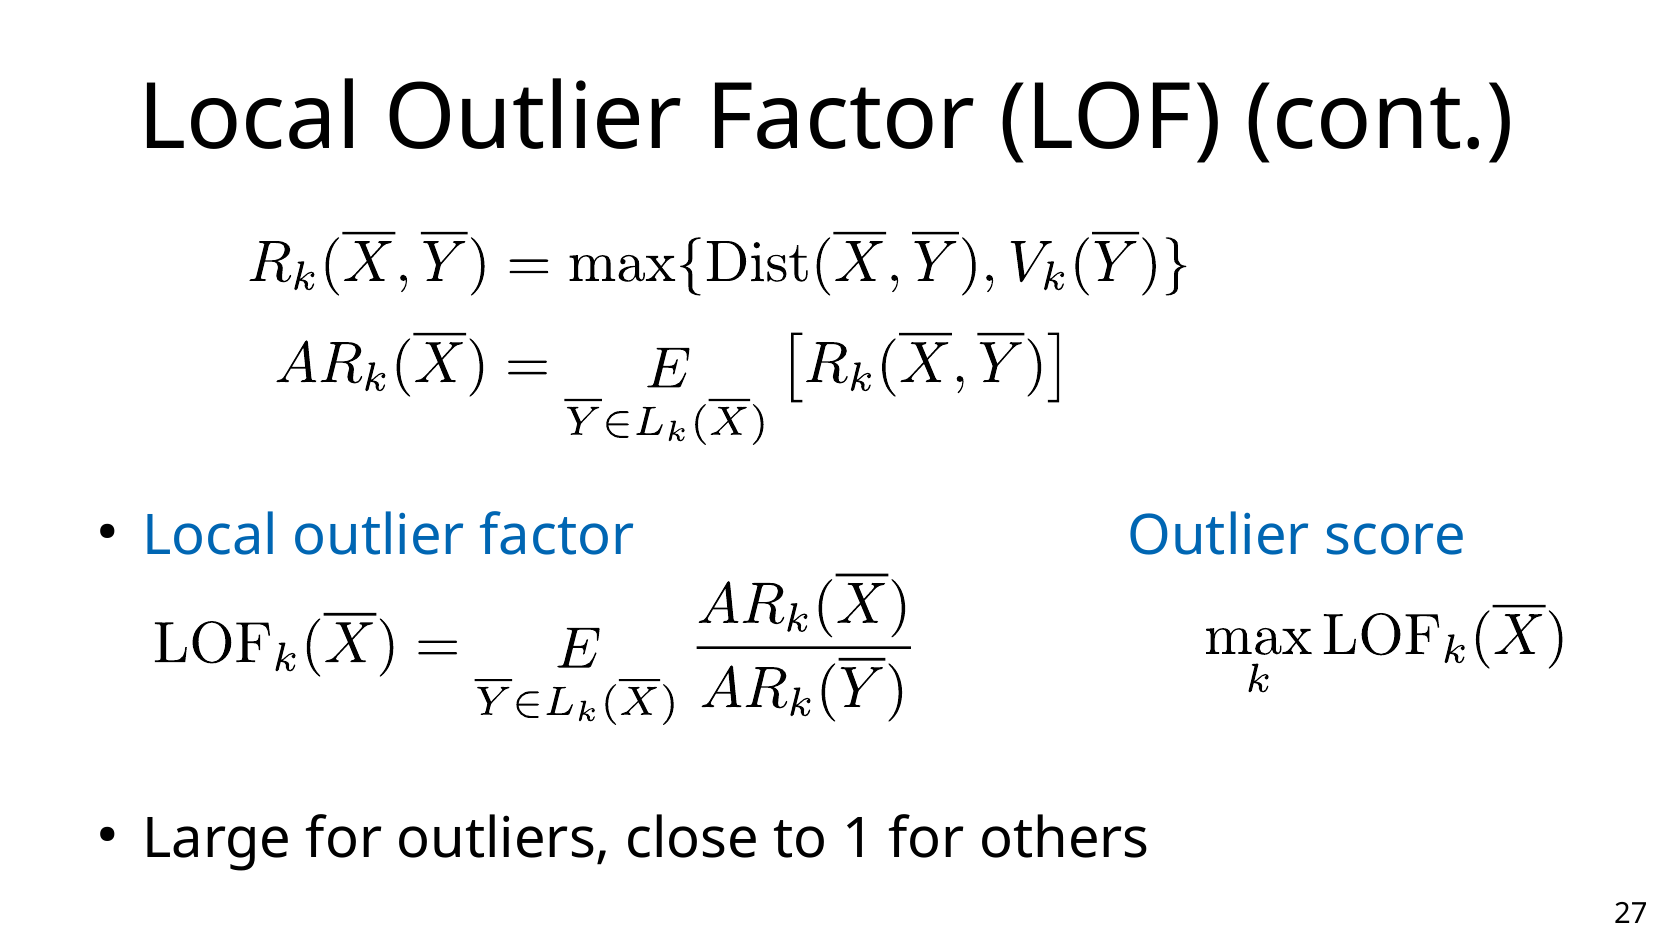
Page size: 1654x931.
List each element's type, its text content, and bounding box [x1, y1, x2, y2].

text_box [152, 573, 911, 726]
text_box [1204, 604, 1569, 693]
text_box [274, 332, 1072, 445]
text_box [247, 231, 1191, 296]
list Local outlier factor Outlier score Large for outliers, close to 1 for others [82, 494, 1571, 882]
title Local Outlier Factor (LOF) (cont.) [82, 1, 1571, 226]
